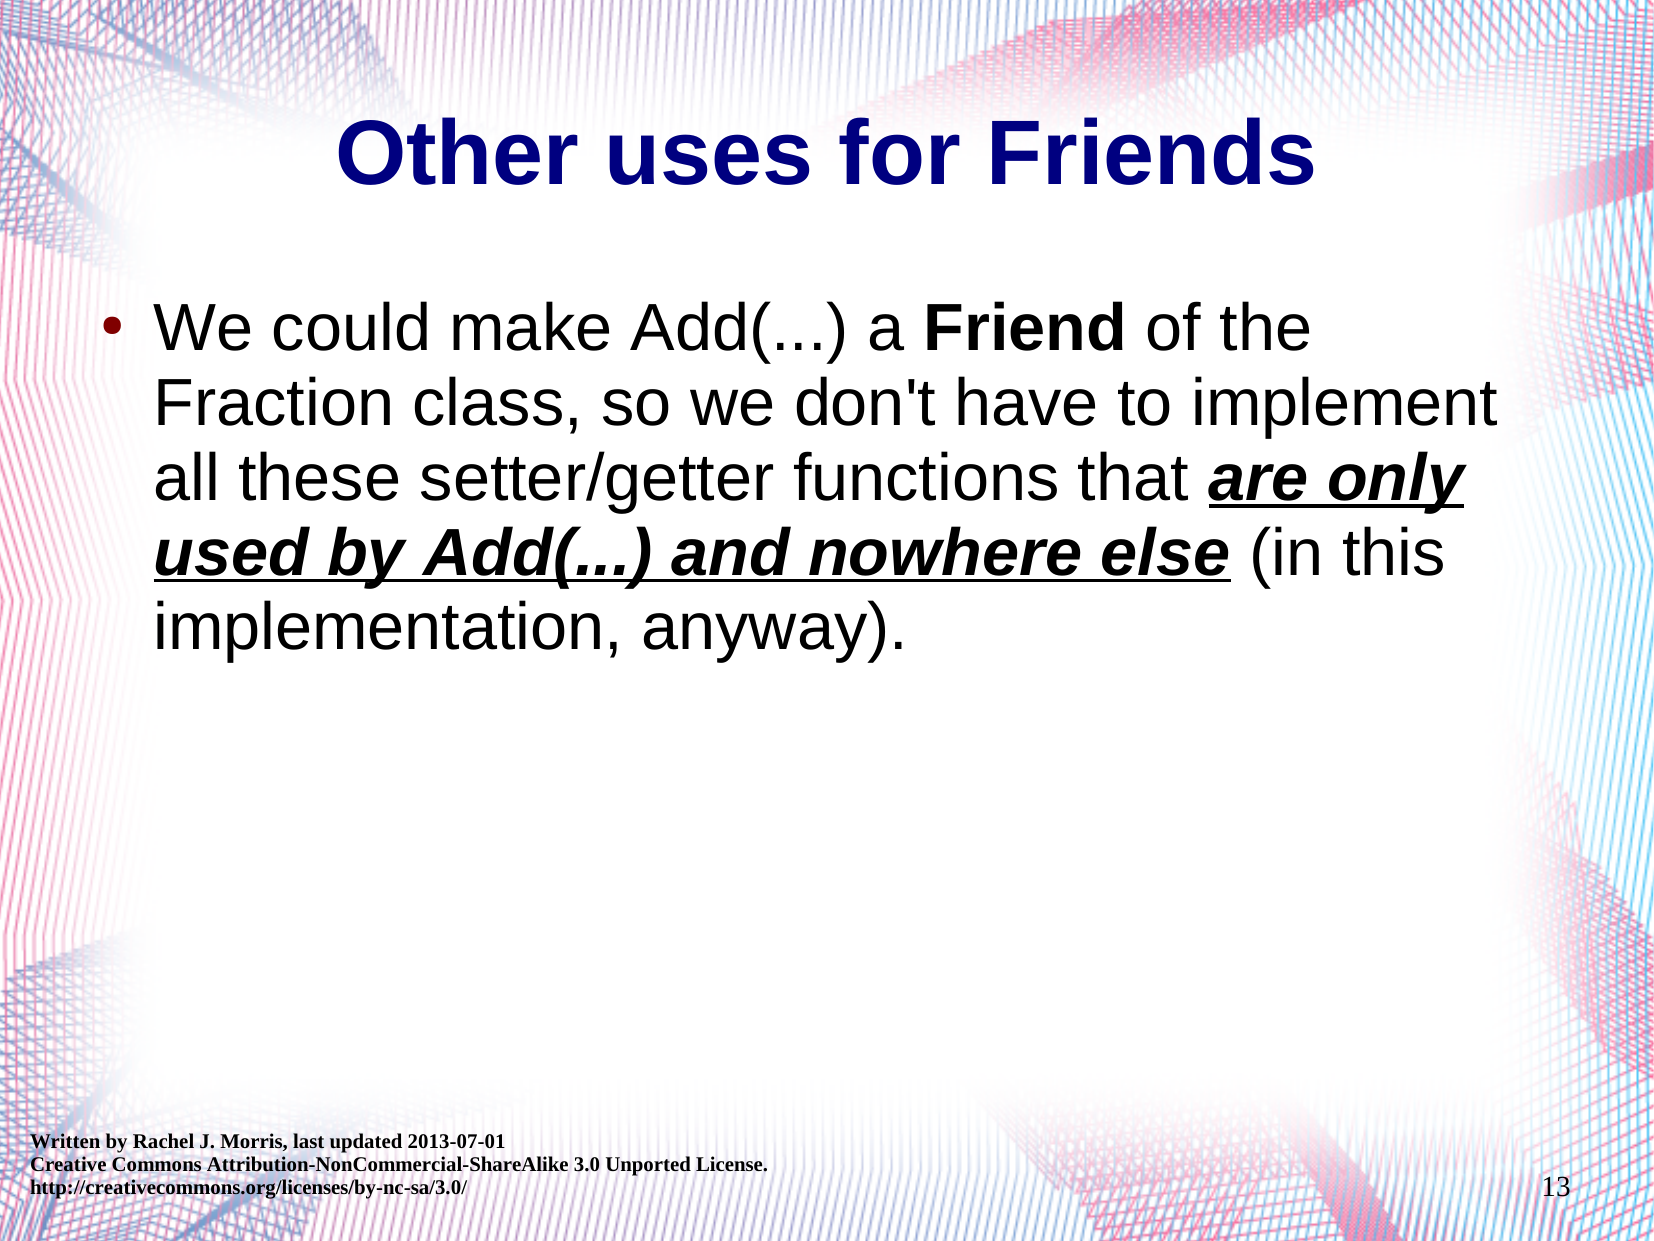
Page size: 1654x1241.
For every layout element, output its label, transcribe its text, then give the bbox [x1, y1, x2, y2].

title Other uses for Friends [82, 49, 1571, 257]
picture [0, 0, 1654, 1241]
list We could make Add(...) a Friend of the Fraction class, so we don't have to implement all these setter/getter functions that are only used by Add(...) and nowhere else (in this implementation, anyway). [82, 290, 1571, 946]
